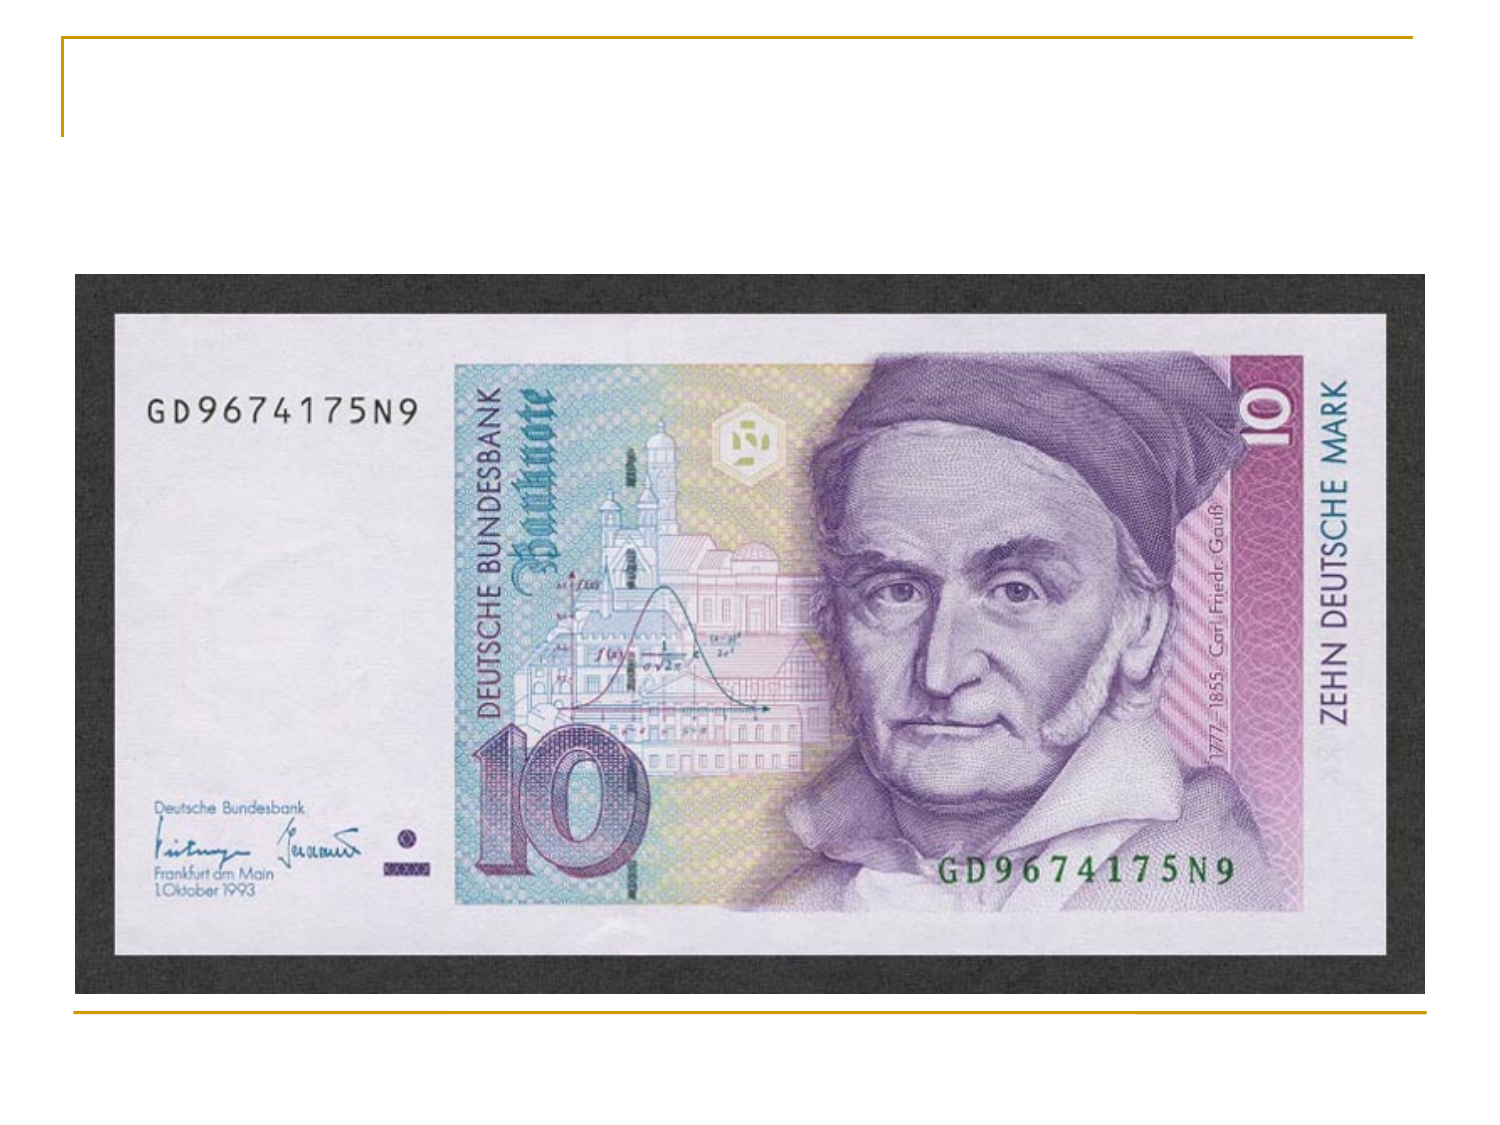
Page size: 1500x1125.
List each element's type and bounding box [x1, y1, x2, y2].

picture [75, 274, 1425, 994]
